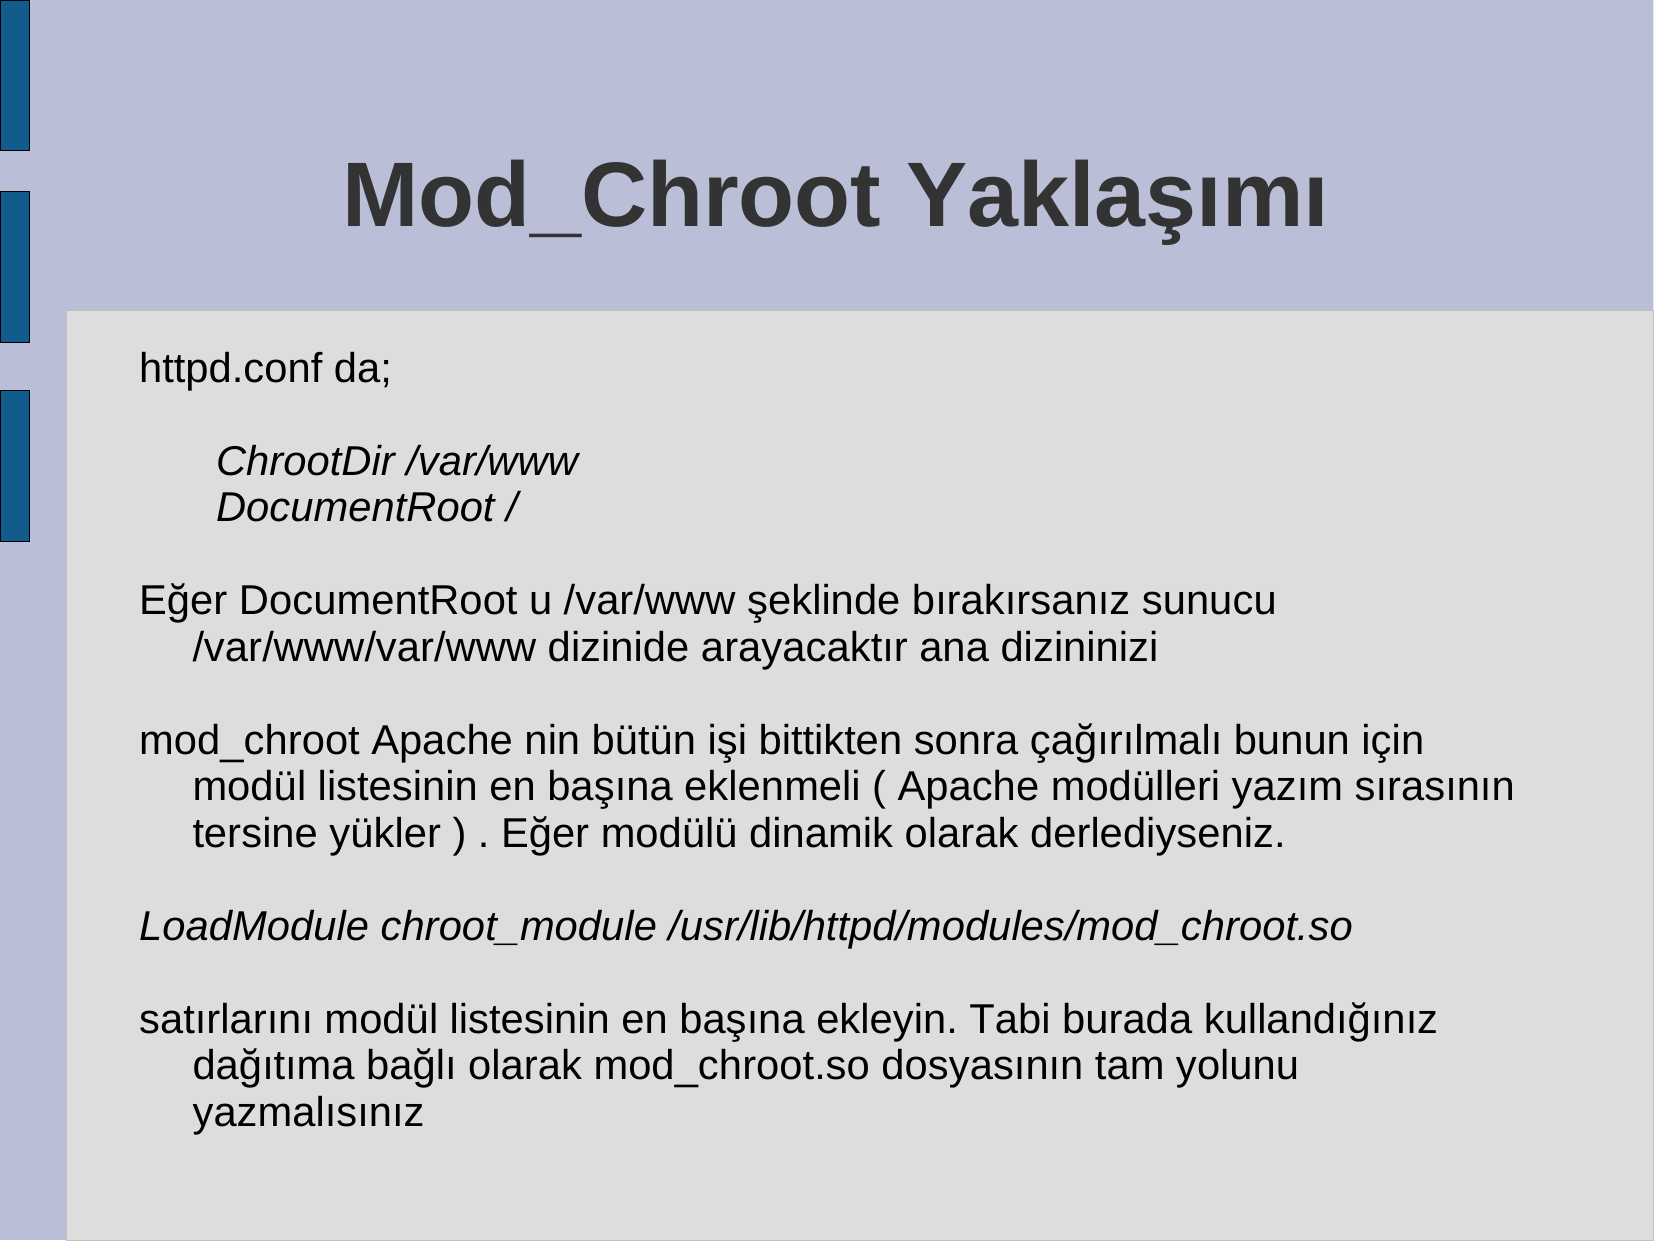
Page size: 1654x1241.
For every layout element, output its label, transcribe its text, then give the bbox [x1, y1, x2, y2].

list httpd.conf da; ChrootDir /var/www DocumentRoot / Eğer DocumentRoot u /var/www şeklinde bırakırsanız sunucu /var/www/var/www dizinide arayacaktır ana dizininizi mod_chroot Apache nin bütün işi bittikten sonra çağırılmalı bunun için modül listesinin en başına eklenmeli ( Apache modülleri yazım sırasının tersine yükler ) . Eğer modülü dinamik olarak derlediyseniz. LoadModule chroot_module /usr/lib/httpd/modules/mod_chroot.so satırlarını modül listesinin en başına ekleyin. Tabi burada kullandığınız dağıtıma bağlı olarak mod_chroot.so dosyasının tam yolunu yazmalısınız [121, 344, 1534, 1241]
title Mod_Chroot Yaklaşımı [121, 91, 1534, 299]
